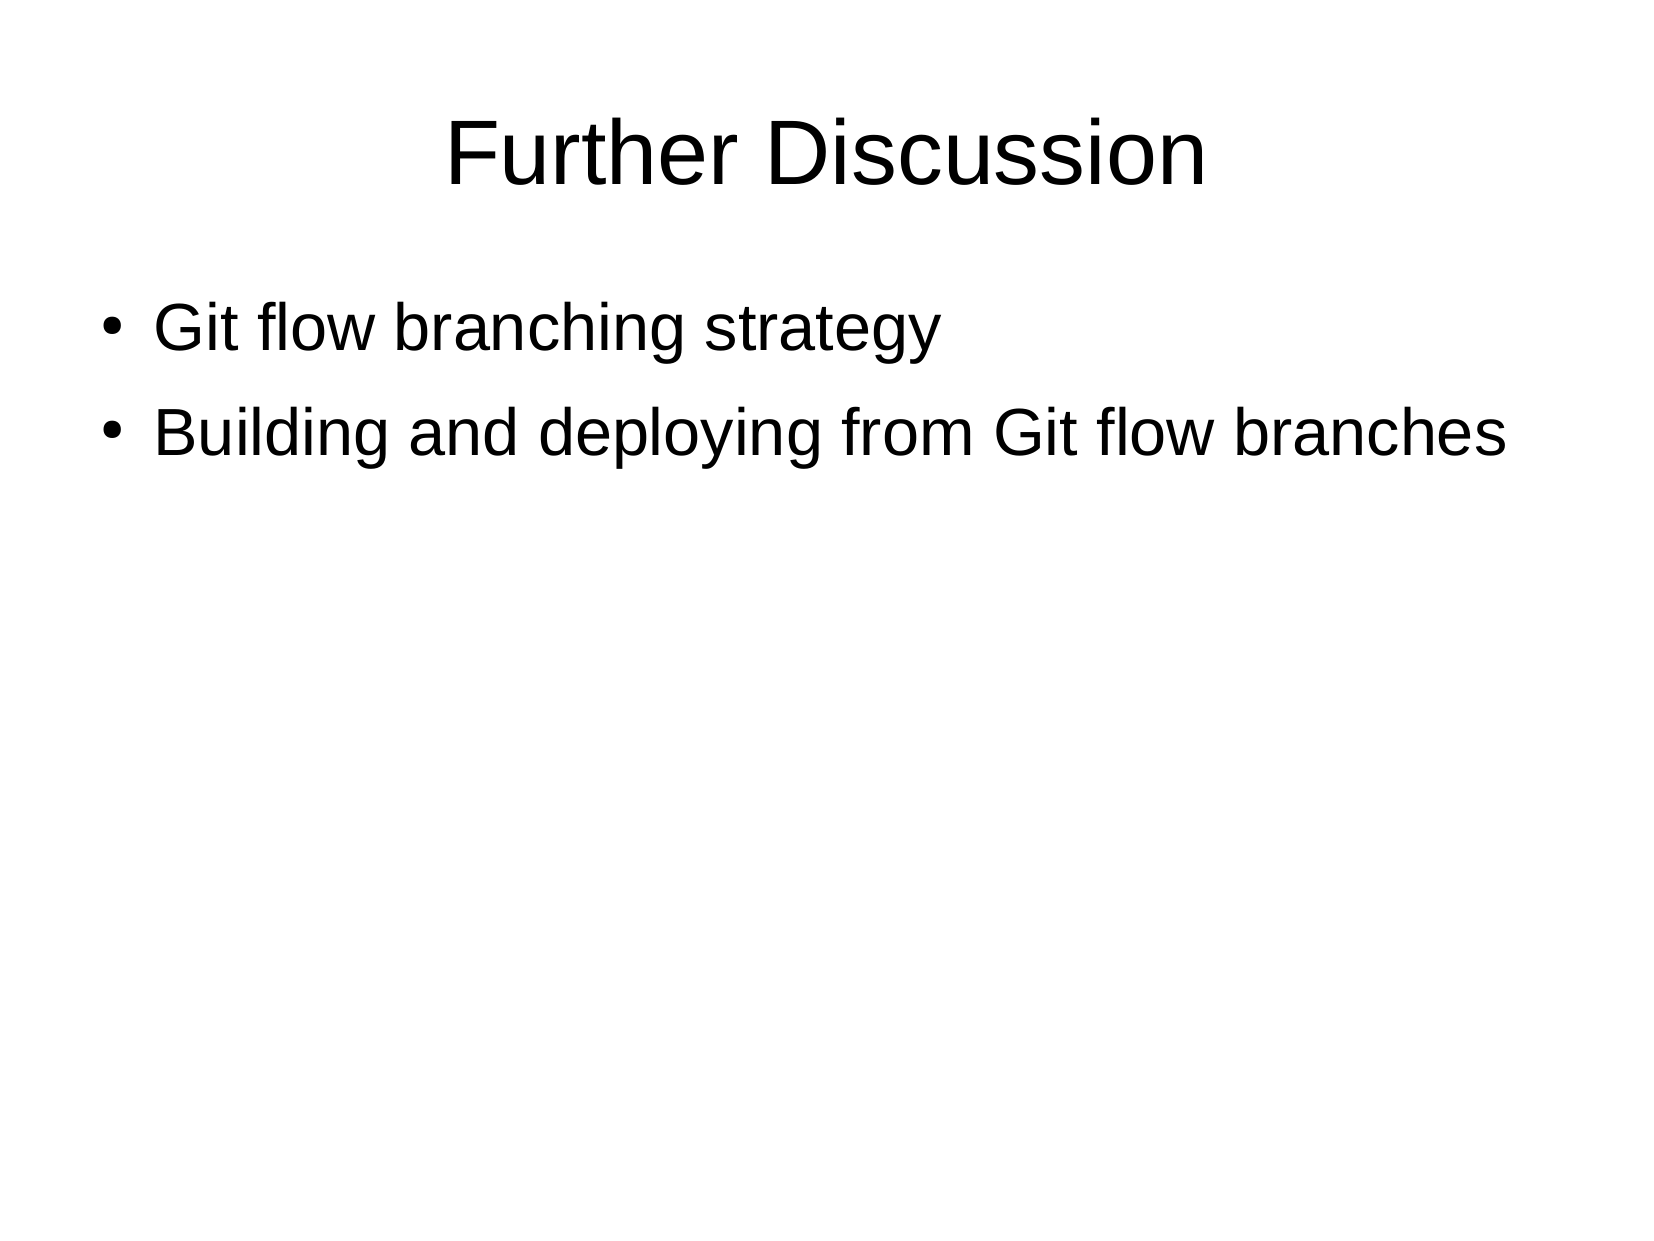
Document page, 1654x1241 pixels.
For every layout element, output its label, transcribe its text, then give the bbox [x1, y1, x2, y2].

title Further Discussion [82, 49, 1571, 257]
list Git flow branching strategy Building and deploying from Git flow branches [82, 290, 1571, 1109]
